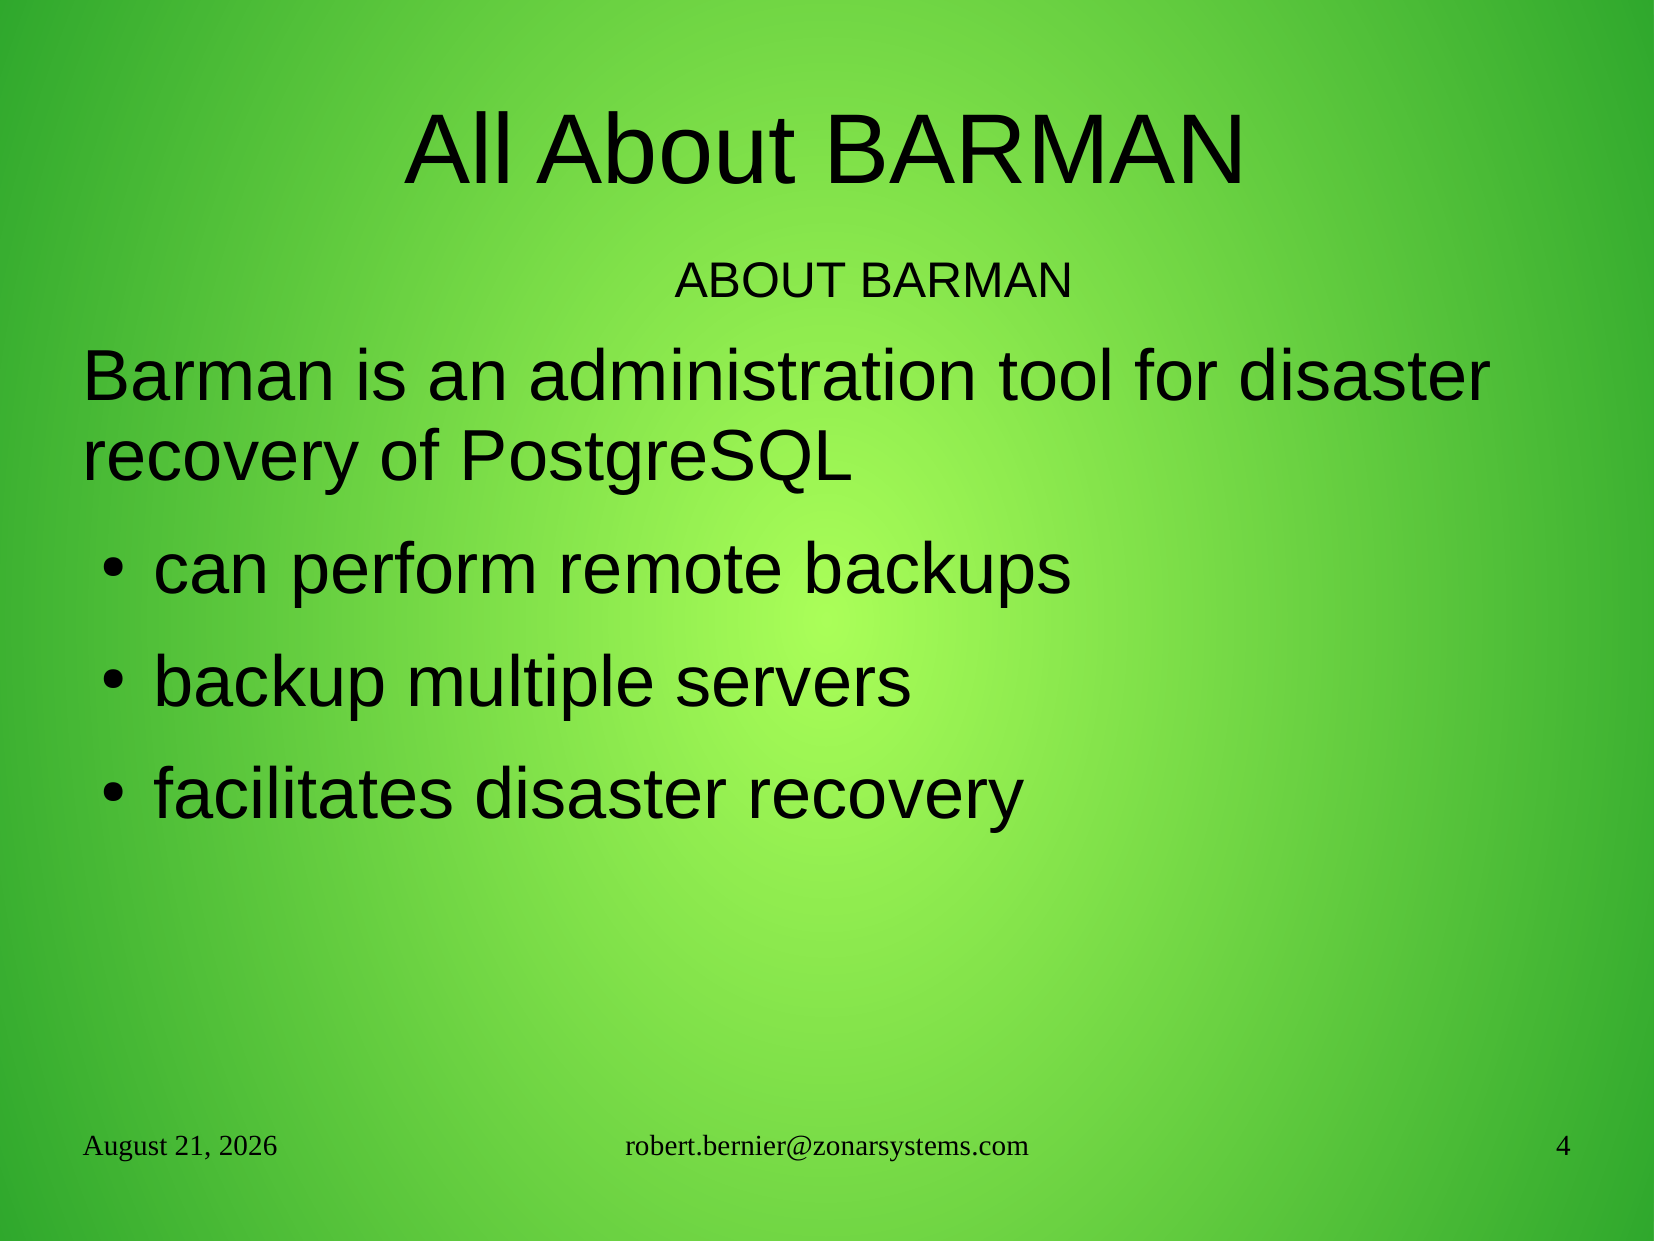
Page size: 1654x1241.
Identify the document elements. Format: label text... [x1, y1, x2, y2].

title ABOUT BARMAN [413, 236, 1335, 325]
title All About BARMAN [82, 47, 1571, 252]
list Barman is an administration tool for disaster recovery of PostgreSQL can perform remote backups backup multiple servers facilitates disaster recovery [82, 334, 1571, 1054]
